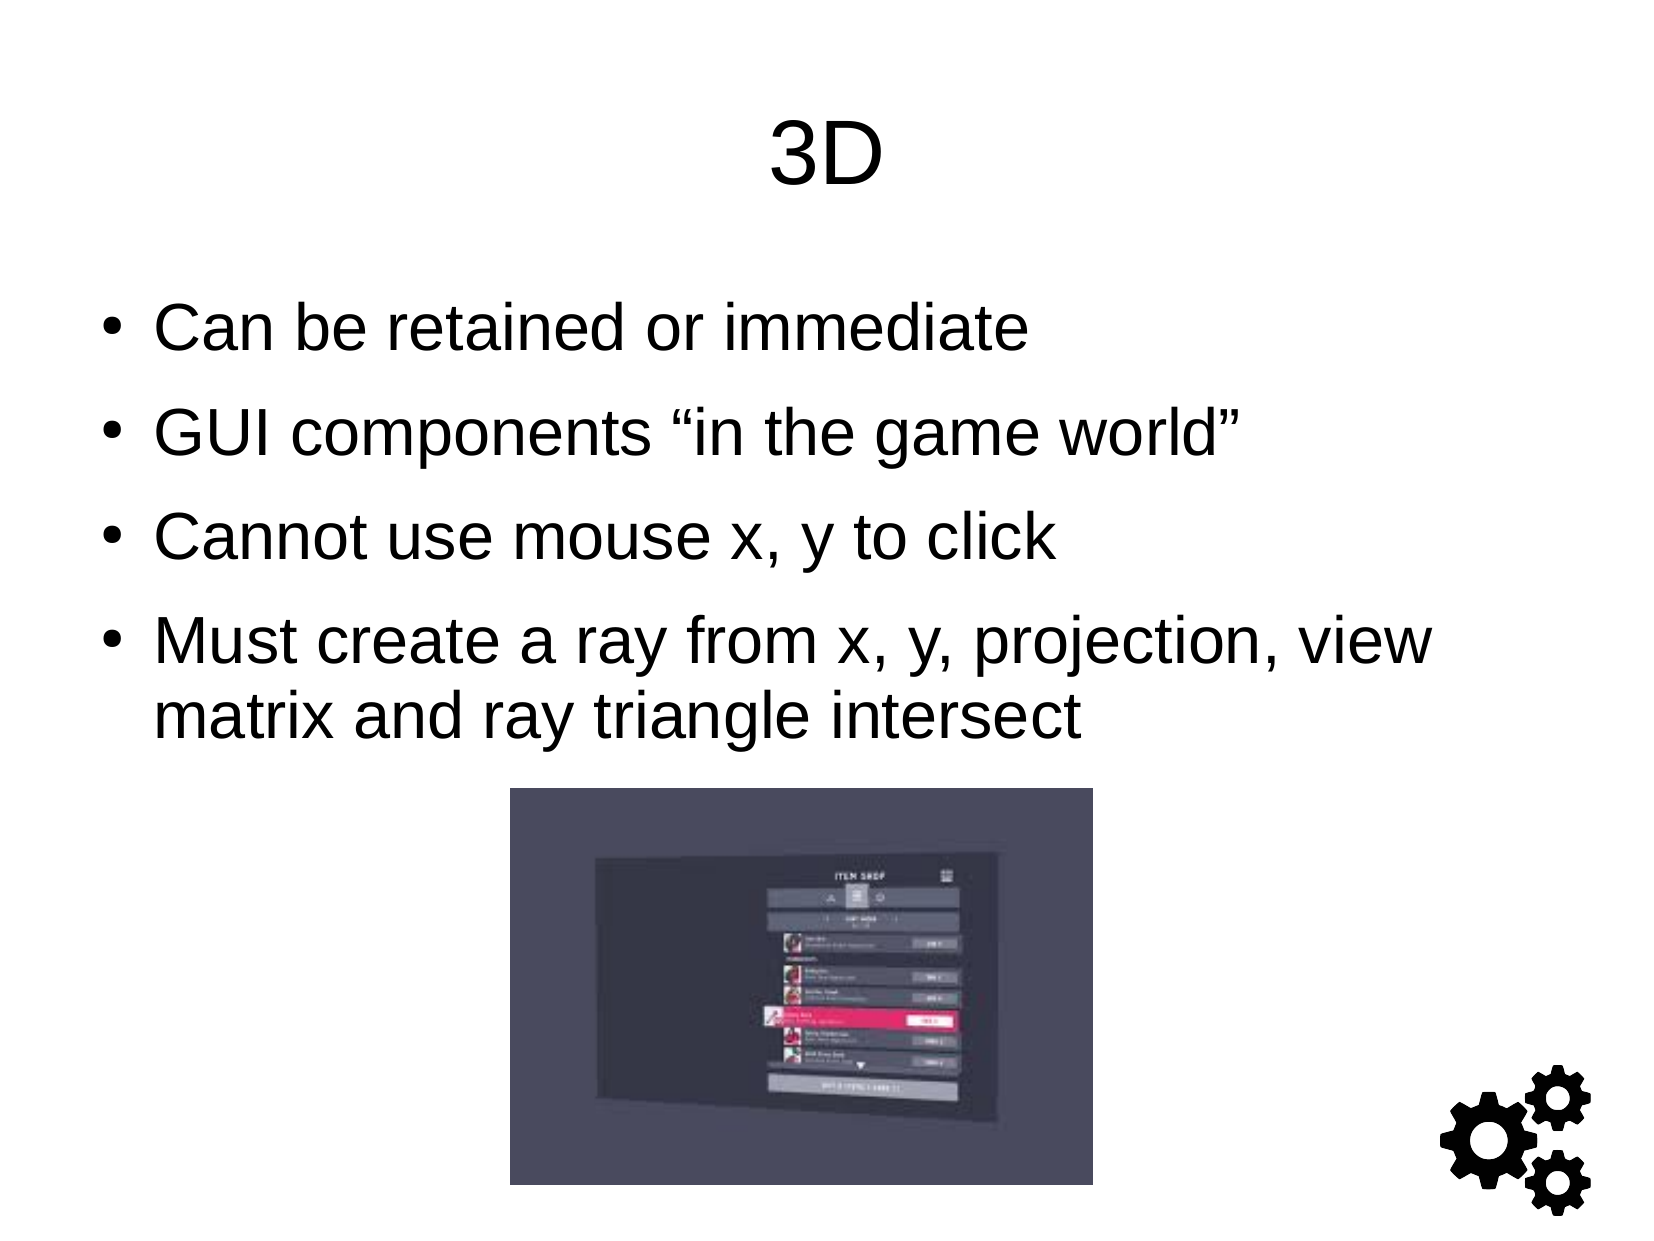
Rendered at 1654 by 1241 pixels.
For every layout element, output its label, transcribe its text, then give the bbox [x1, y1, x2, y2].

picture [1440, 1065, 1591, 1216]
picture [510, 788, 1093, 1186]
title 3D [82, 49, 1571, 257]
list Can be retained or immediate GUI components “in the game world” Cannot use mouse x, y to click Must create a ray from x, y, projection, view matrix and ray triangle intersect [82, 290, 1571, 1010]
